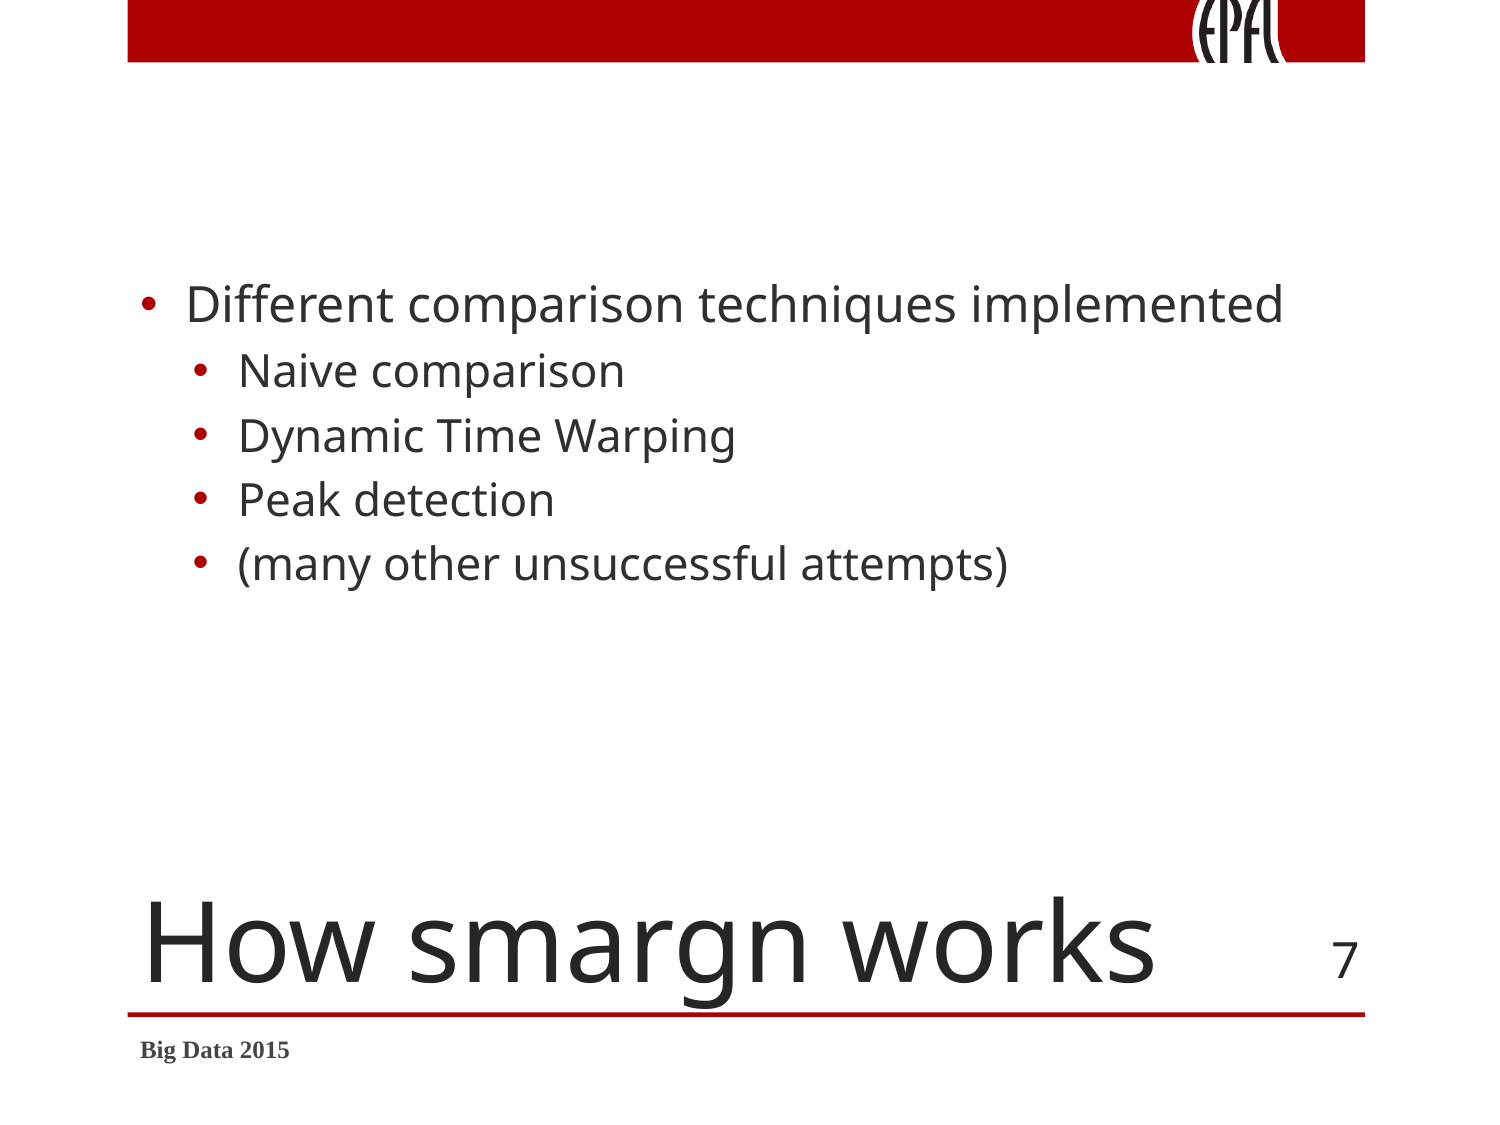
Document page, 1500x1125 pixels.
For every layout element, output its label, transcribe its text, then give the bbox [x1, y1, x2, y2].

list Different comparison techniques implemented Naive comparison Dynamic Time Warping Peak detection (many other unsuccessful attempts) [125, 112, 1363, 750]
slide_number <numéro> [1250, 933, 1375, 993]
footer Big Data 2015 [125, 1018, 925, 1079]
picture [0, 0, 1500, 1125]
title How smargn works [125, 750, 1238, 1013]
